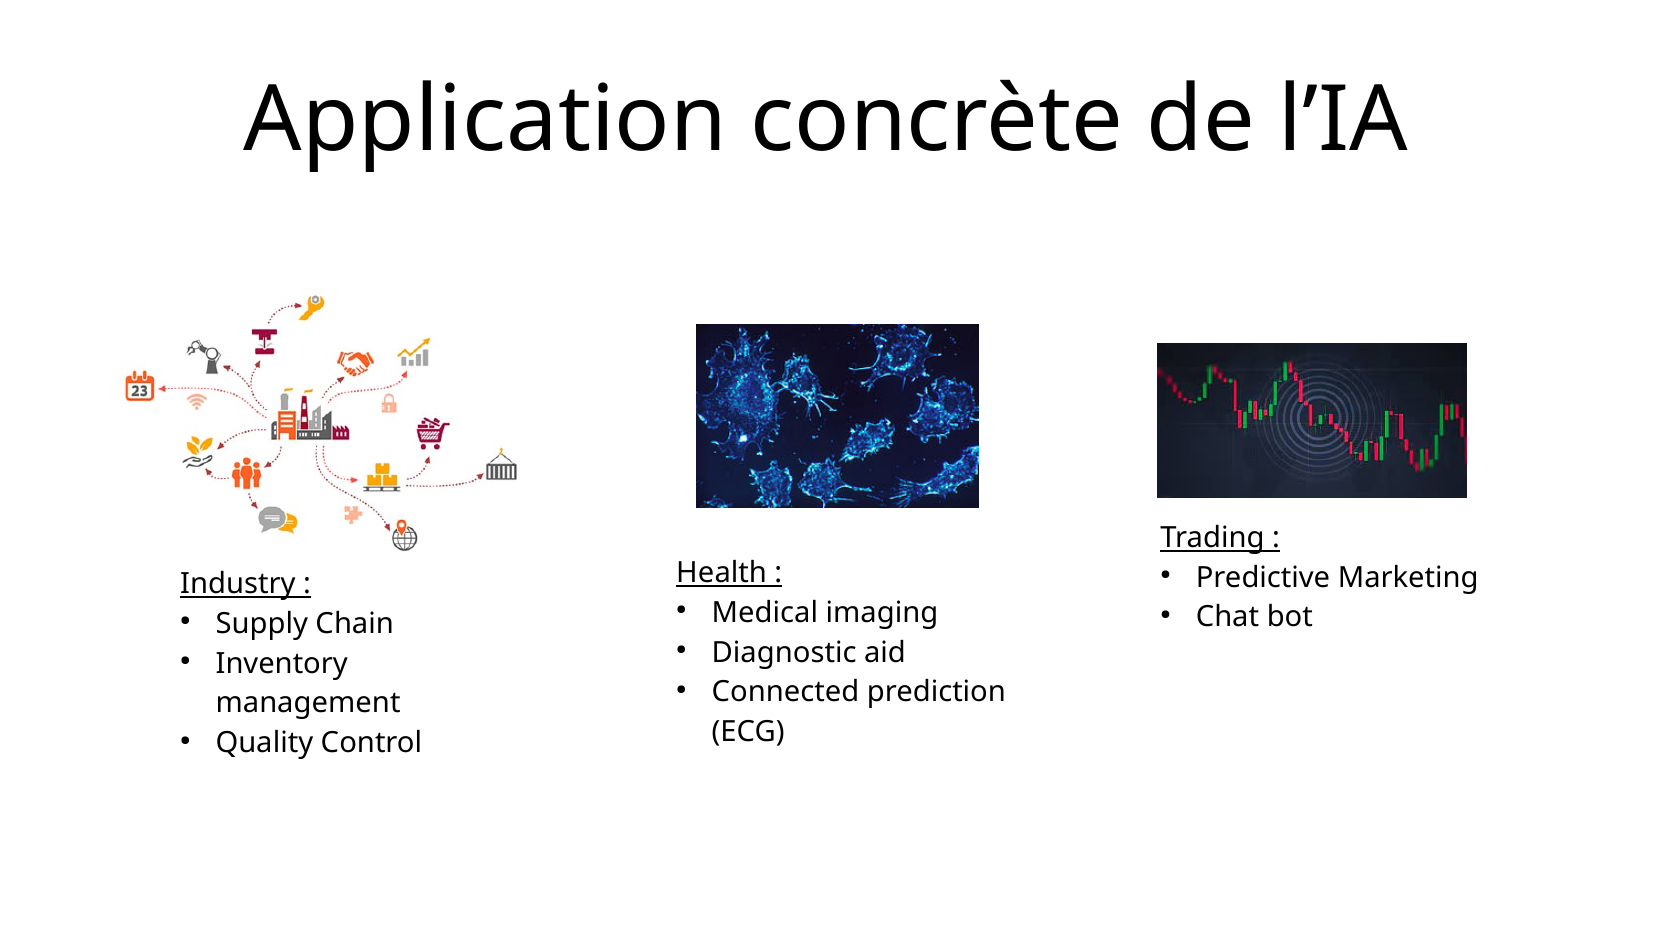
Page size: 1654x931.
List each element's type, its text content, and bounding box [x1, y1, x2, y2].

text_box Health : Medical imaging Diagnostic aid Connected prediction (ECG) [661, 544, 1028, 732]
picture [82, 283, 563, 564]
text_box Trading : Predictive Marketing Chat bot [1145, 508, 1512, 650]
picture [1157, 343, 1467, 498]
title Application concrète de l’IA [82, 37, 1571, 193]
picture [696, 324, 979, 508]
text_box Industry : Supply Chain Inventory management Quality Control [165, 555, 532, 708]
